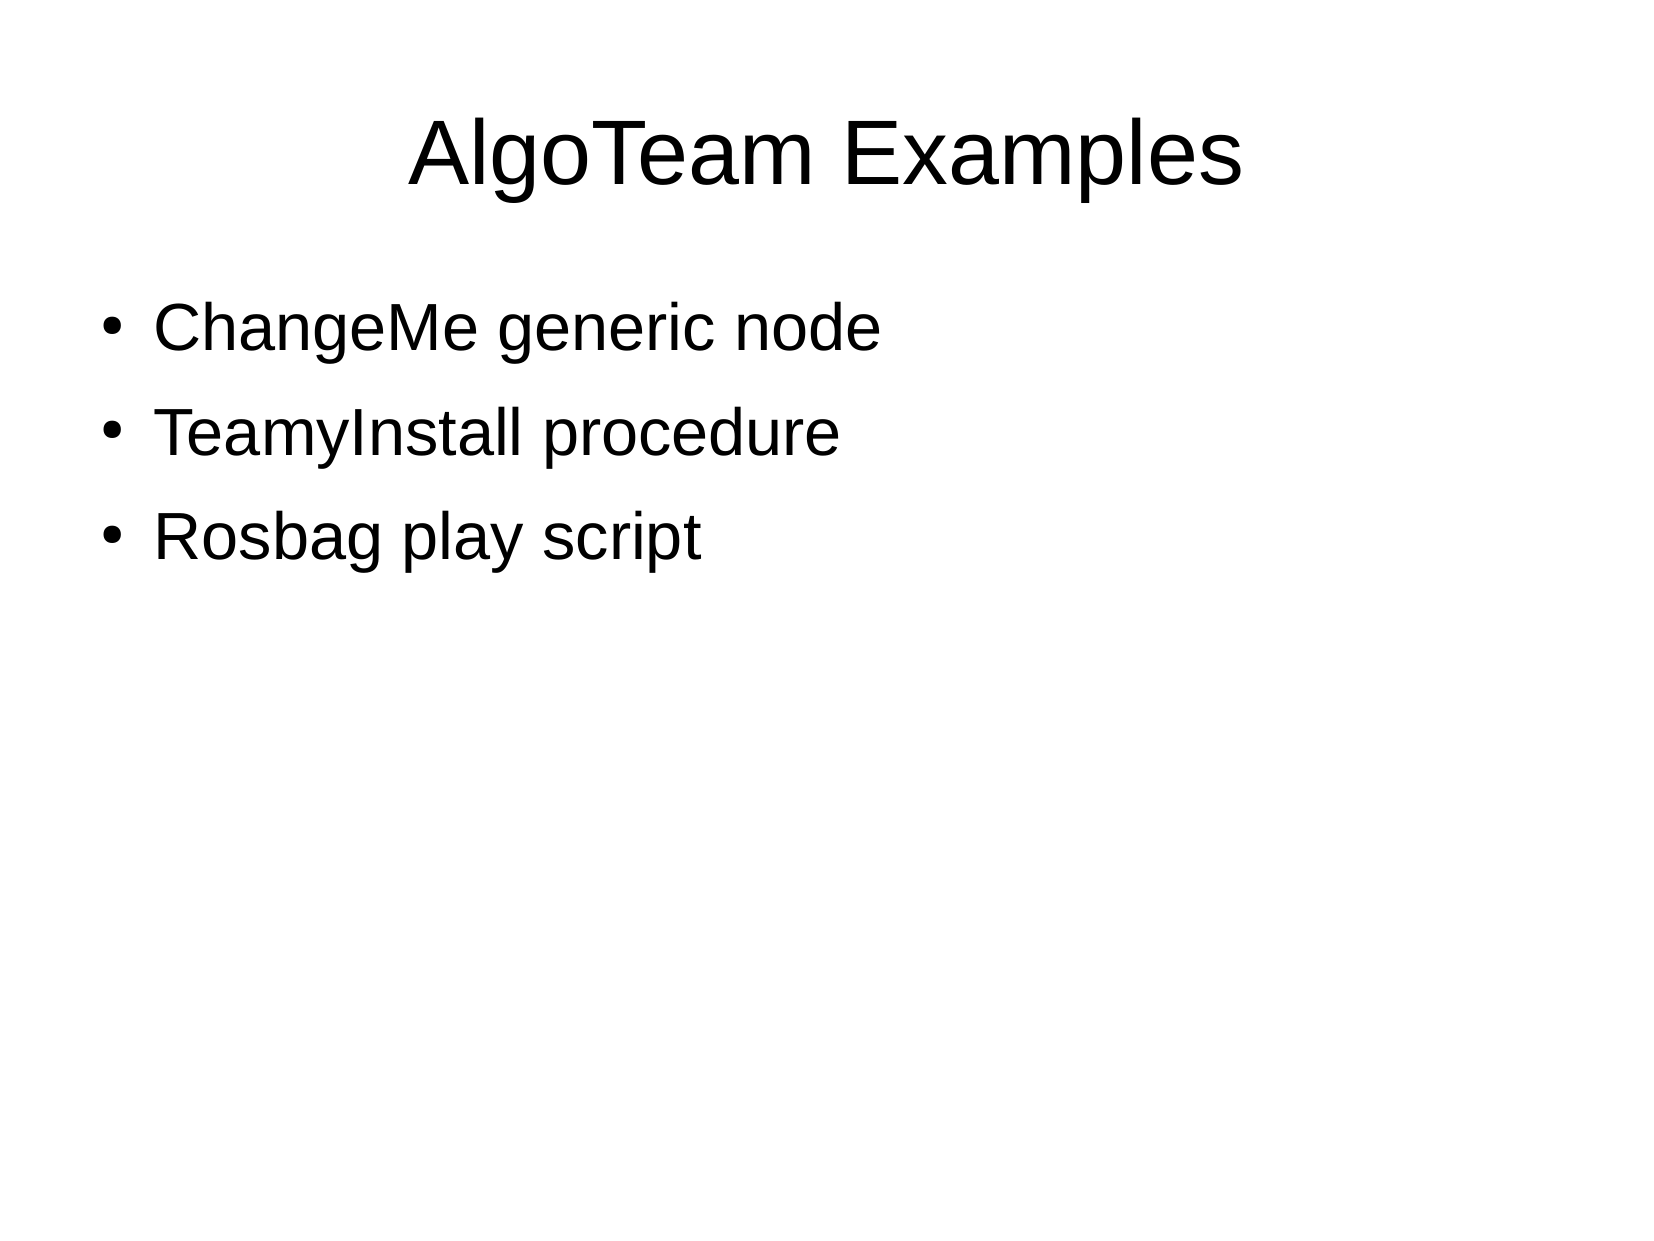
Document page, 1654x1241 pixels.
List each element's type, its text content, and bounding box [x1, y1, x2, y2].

title AlgoTeam Examples [82, 49, 1571, 257]
list ChangeMe generic node TeamyInstall procedure Rosbag play script [82, 290, 1571, 1010]
